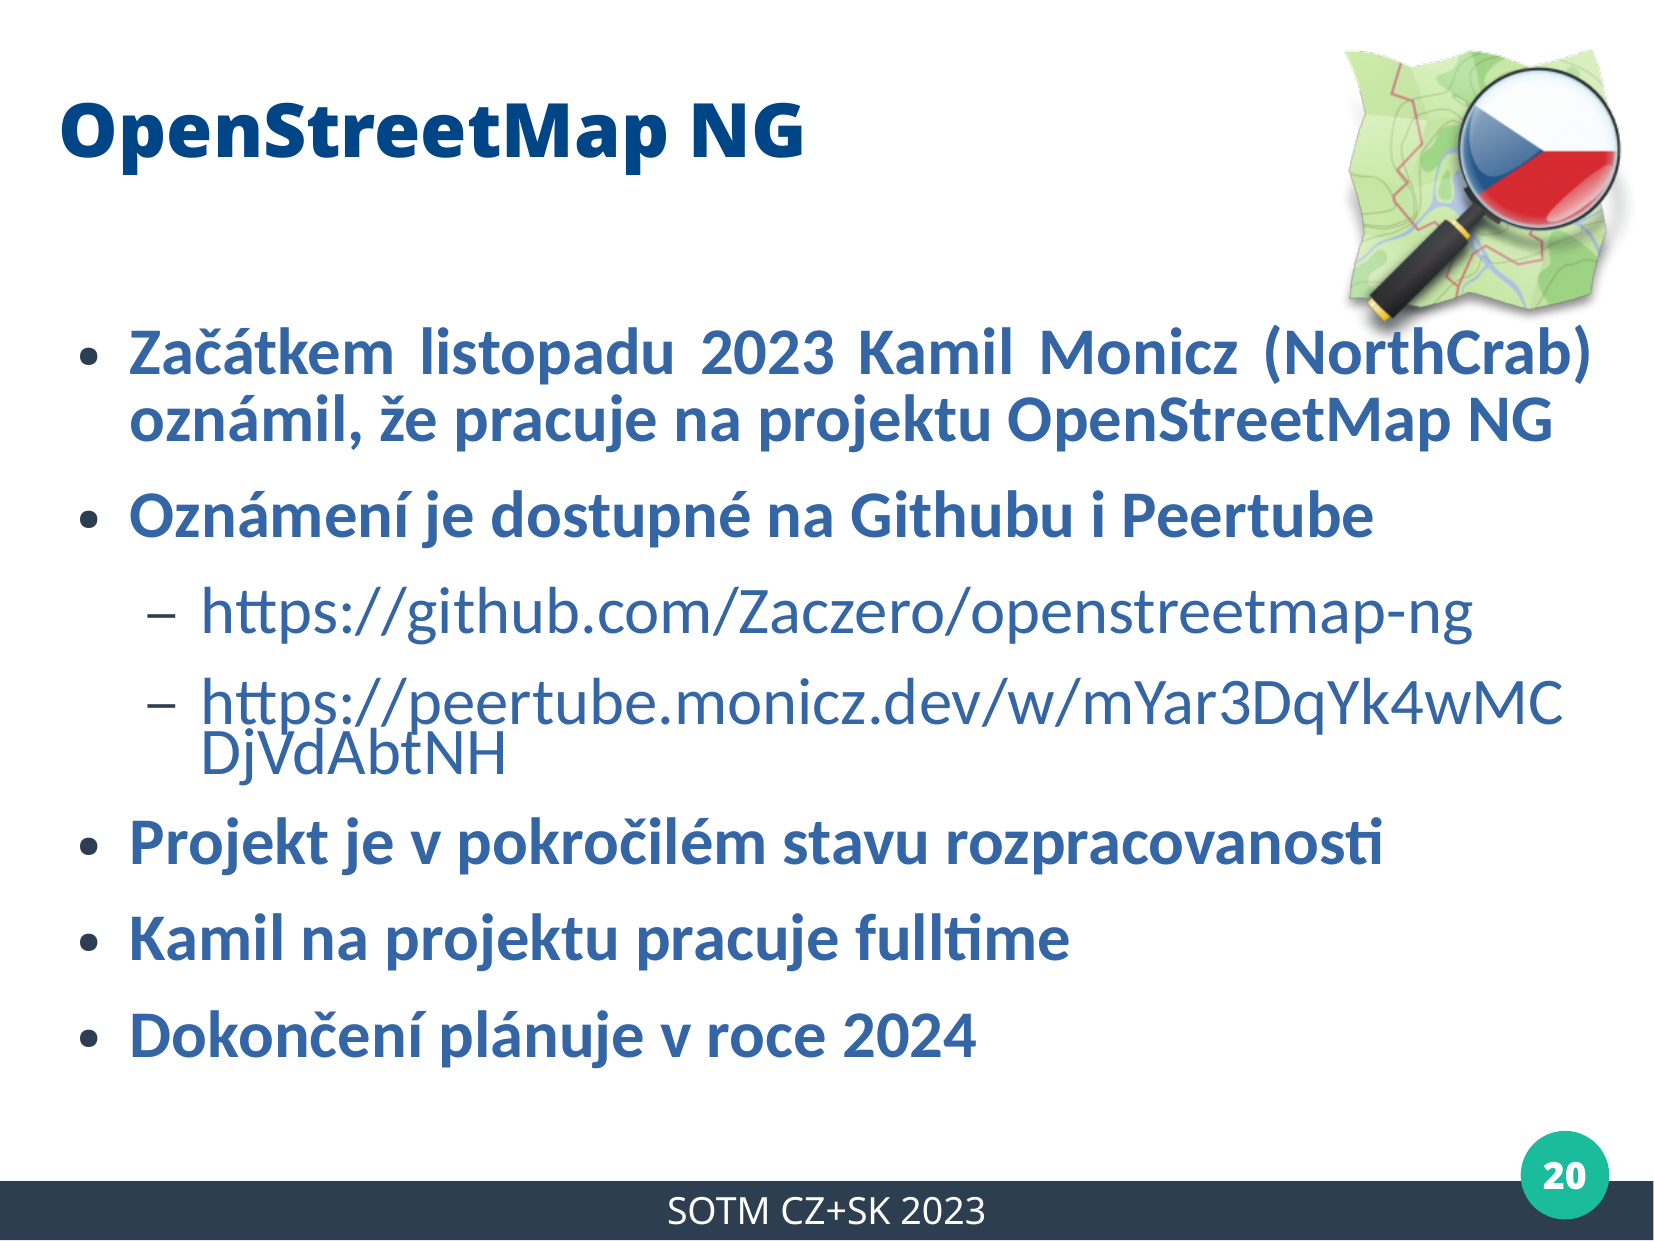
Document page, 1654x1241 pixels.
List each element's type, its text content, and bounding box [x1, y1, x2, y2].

title OpenStreetMap NG [59, 49, 1347, 207]
list Začátkem listopadu 2023 Kamil Monicz (NorthCrab) oznámil, že pracuje na projektu OpenStreetMap NG Oznámení je dostupné na Githubu i Peertube https://github.com/Zaczero/openstreetmap-ng https://peertube.monicz.dev/w/mYar3DqYk4wMCDjVdAbtNH Projekt je v pokročilém stavu rozpracovanosti Kamil na projektu pracuje fulltime Dokončení plánuje v roce 2024 [59, 324, 1595, 1152]
picture [1334, 49, 1635, 350]
